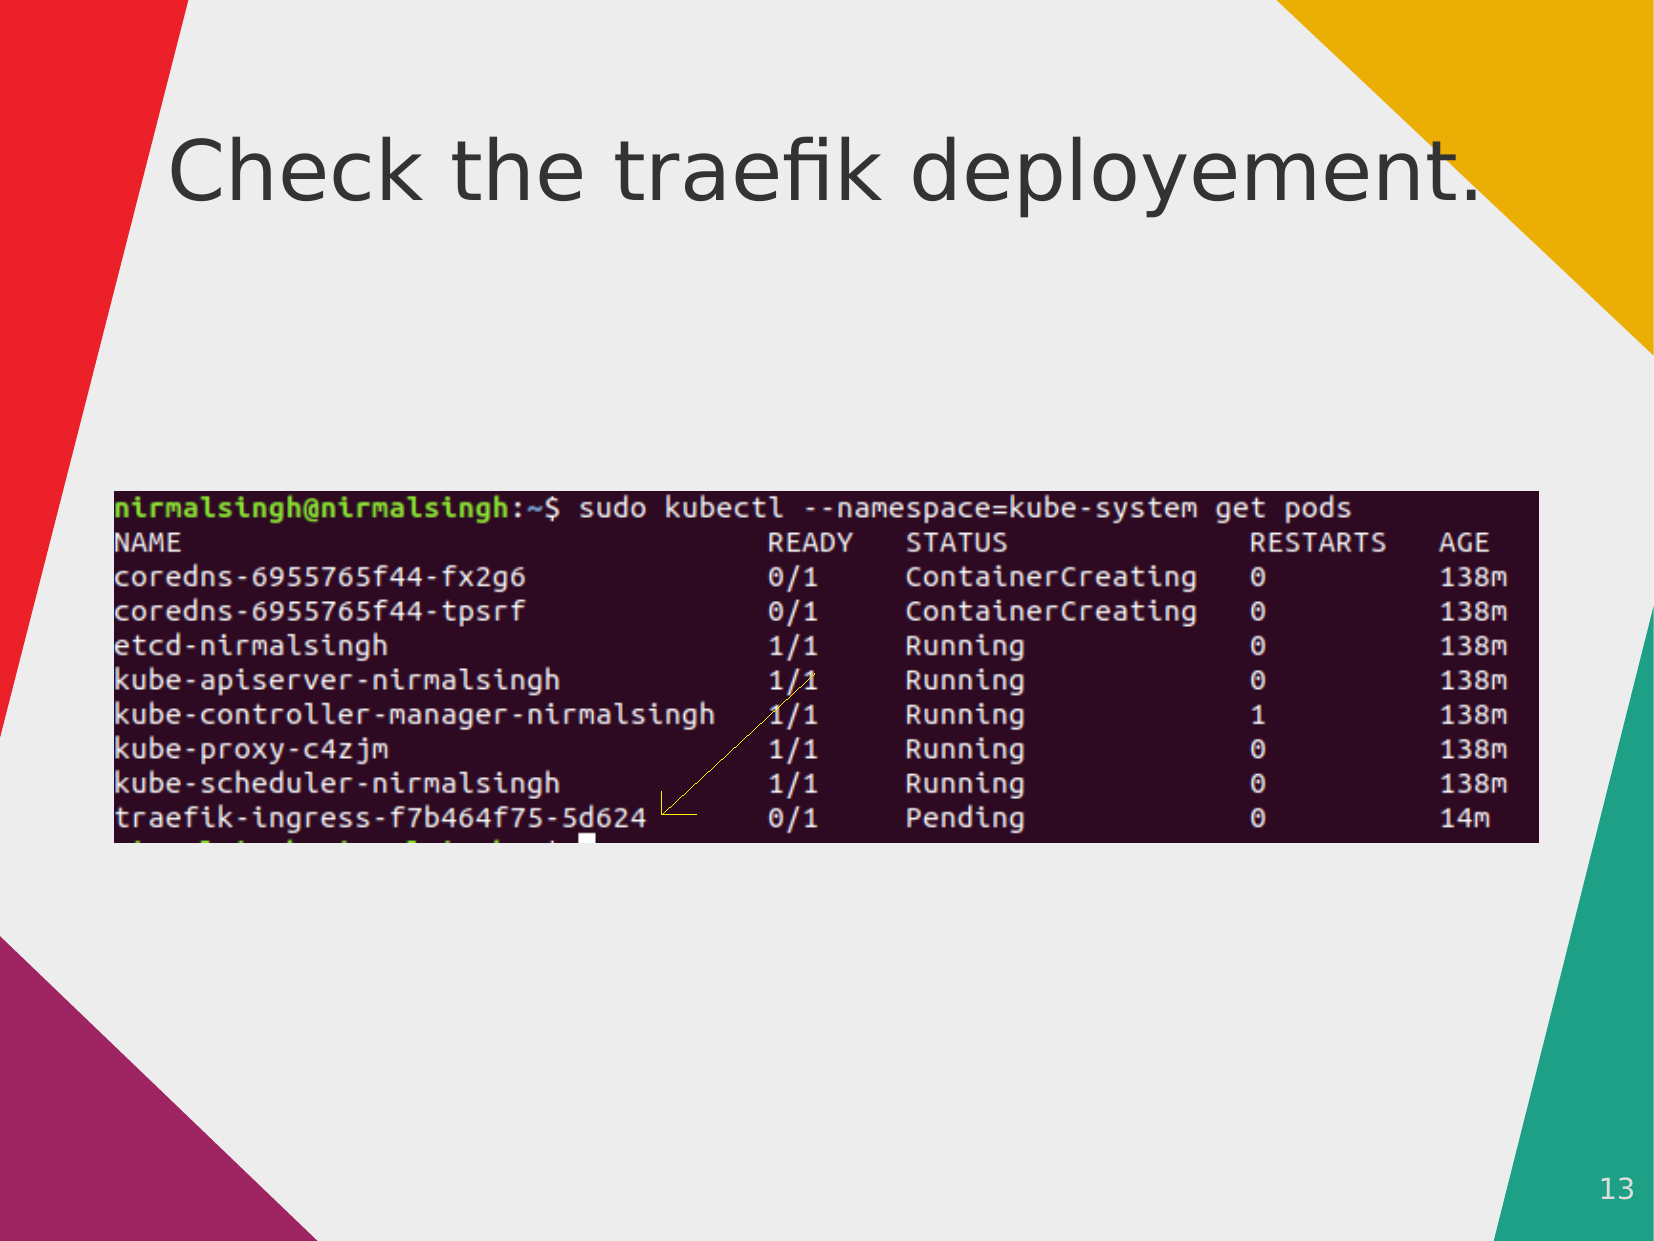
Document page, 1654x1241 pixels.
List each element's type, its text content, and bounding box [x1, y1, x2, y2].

title Check the traefik deployement. [114, 73, 1539, 271]
picture [114, 491, 1539, 844]
